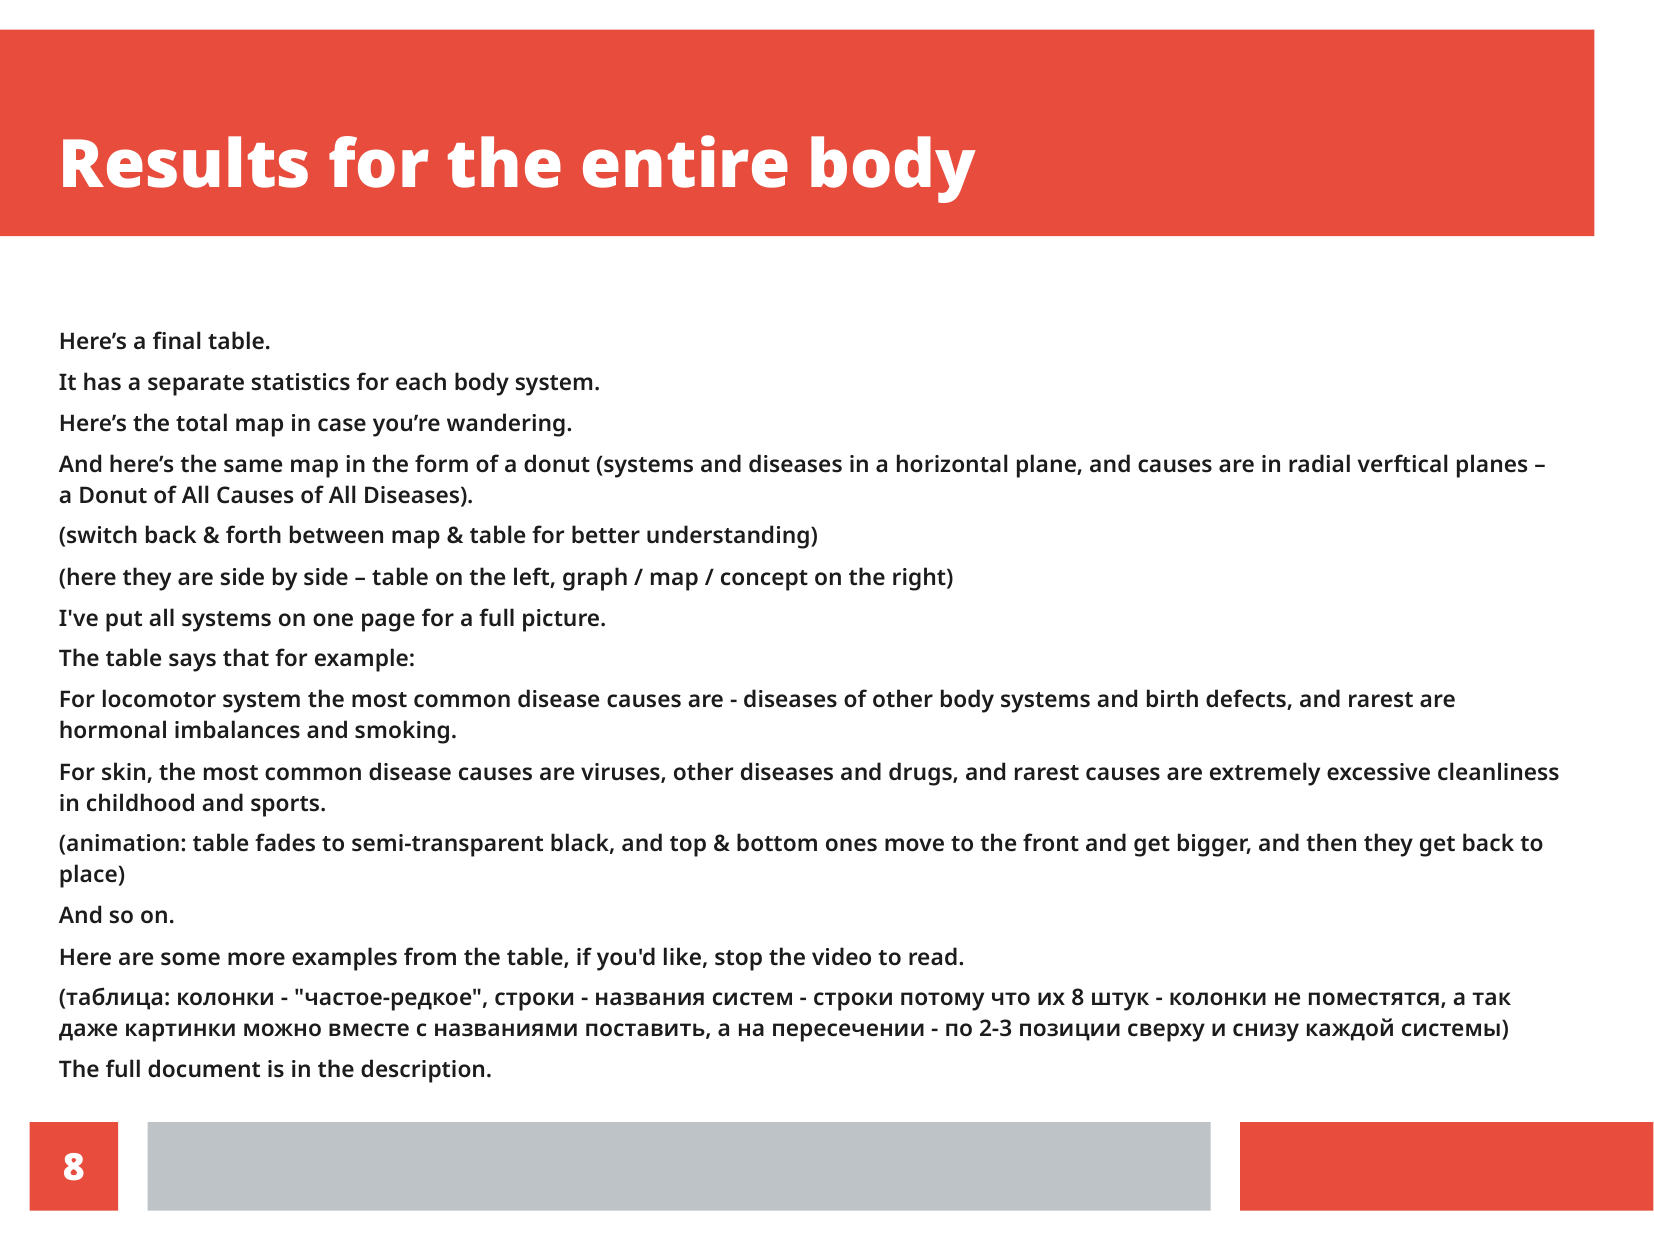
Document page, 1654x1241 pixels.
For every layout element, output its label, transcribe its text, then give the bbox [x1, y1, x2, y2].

title Results for the entire body [59, 59, 1595, 207]
list Here’s a final table. It has a separate statistics for each body system. Here’s the total map in case you’re wandering. And here’s the same map in the form of a donut (systems and diseases in a horizontal plane, and causes are in radial verftical planes – a Donut of All Causes of All Diseases). (switch back & forth between map & table for better understanding) (here they are side by side – table on the left, graph / map / concept on the right) I've put all systems on one page for a full picture. The table says that for example: For locomotor system the most common disease causes are - diseases of other body systems and birth defects, and rarest are hormonal imbalances and smoking. For skin, the most common disease causes are viruses, other diseases and drugs, and rarest causes are extremely excessive cleanliness in childhood and sports. (animation: table fades to semi-transparent black, and top & bottom ones move to the front and get bigger, and then they get back to place) And so on. Here are some more examples from the table, if you'd like, stop the video to read. (таблица: колонки - "частое-редкое", строки - названия систем - строки потому что их 8 штук - колонки не поместятся, а так даже картинки можно вместе с названиями поставить, а на пересечении - по 2-3 позиции сверху и снизу каждой системы) The full document is in the description. [59, 324, 1565, 1093]
